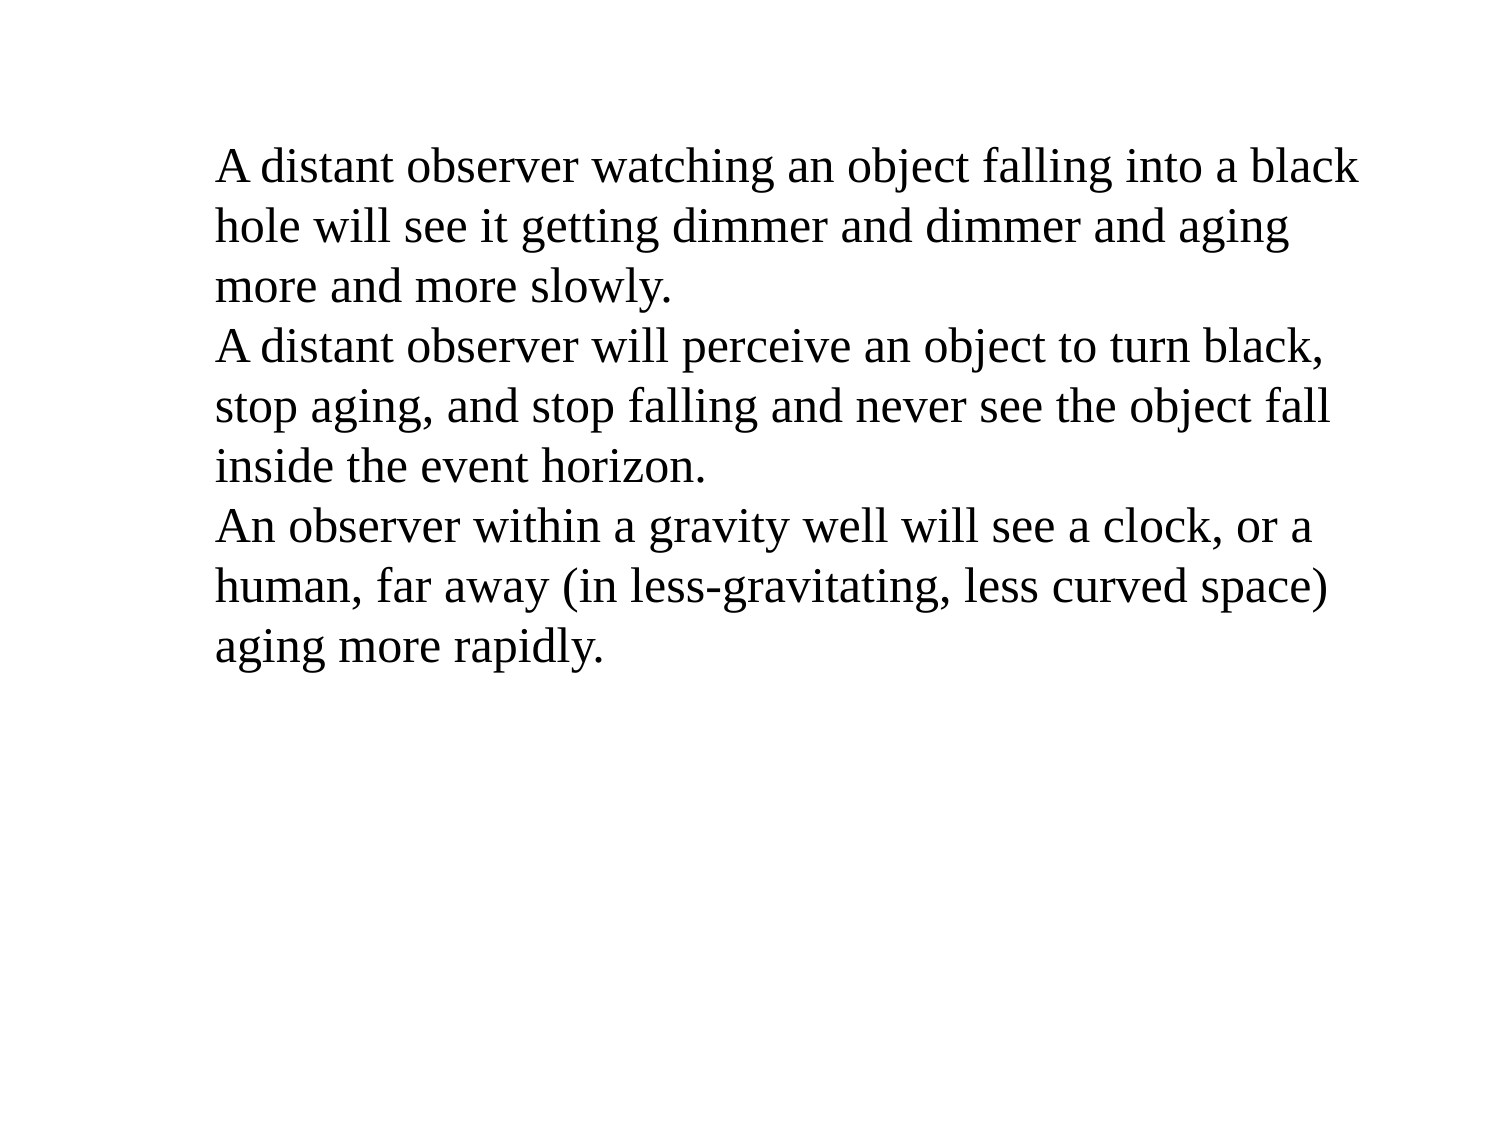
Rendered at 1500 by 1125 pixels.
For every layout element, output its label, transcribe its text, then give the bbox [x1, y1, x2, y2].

text_box A distant observer watching an object falling into a black hole will see it getting dimmer and dimmer and aging more and more slowly. A distant observer will perceive an object to turn black, stop aging, and stop falling and never see the object fall inside the event horizon. An observer within a gravity well will see a clock, or a human, far away (in less-gravitating, less curved space) aging more rapidly. [200, 125, 1388, 730]
